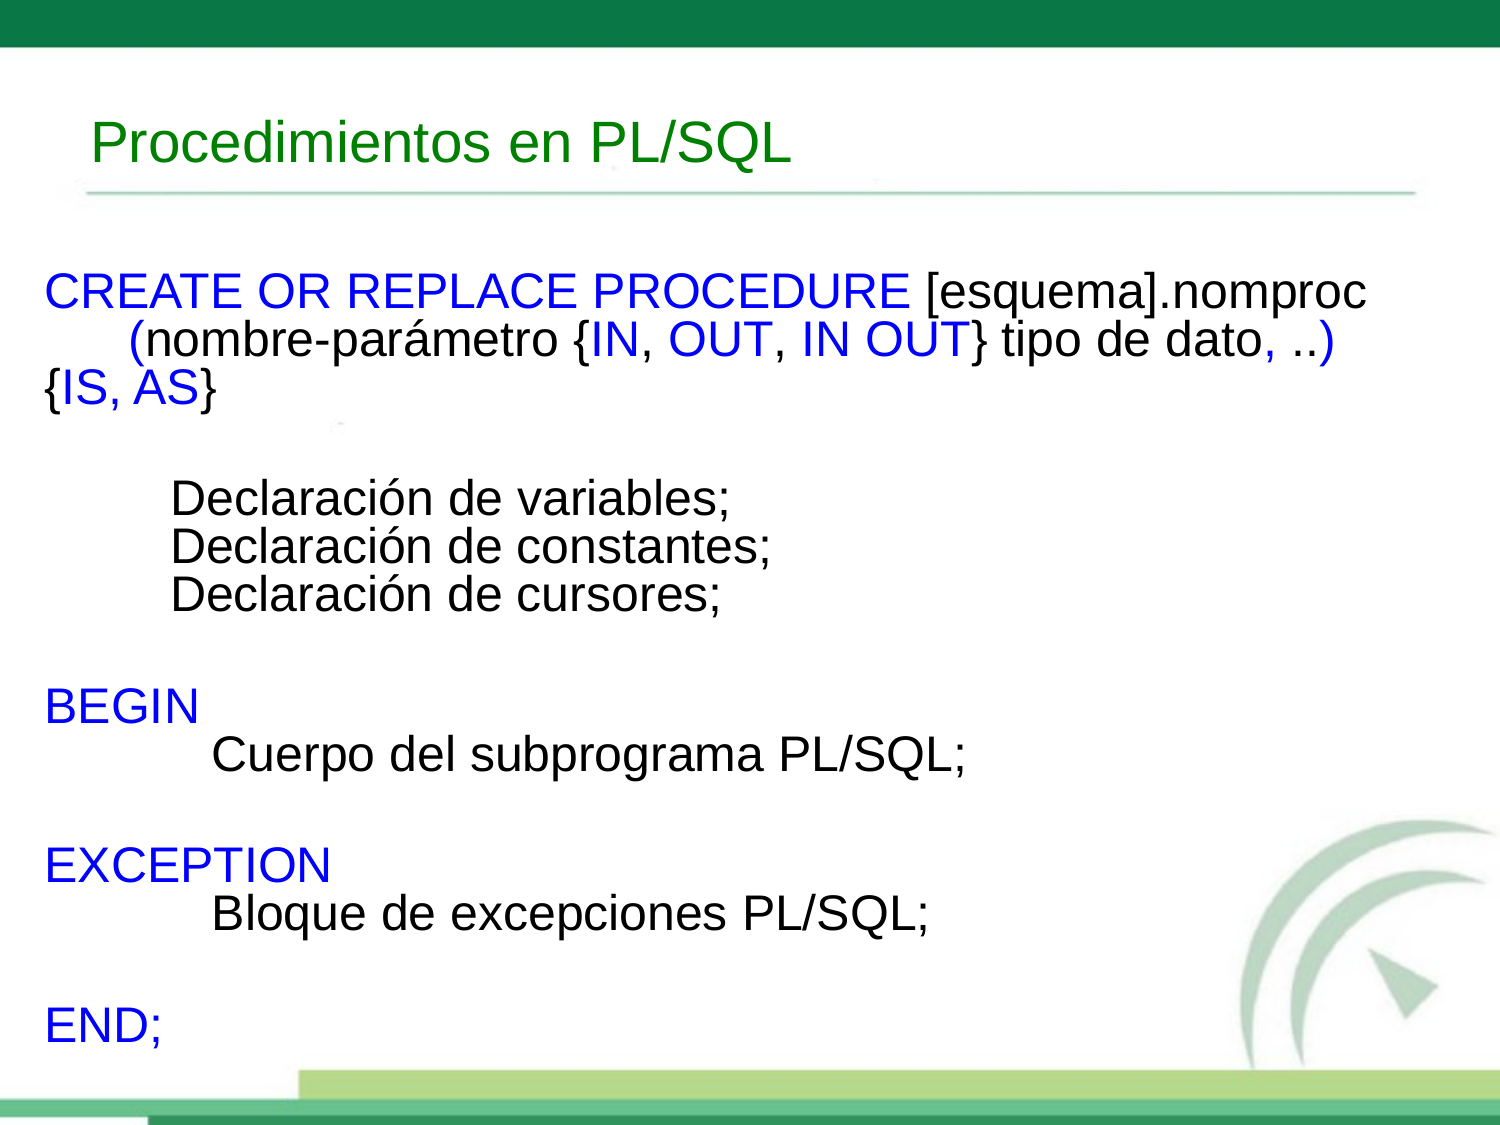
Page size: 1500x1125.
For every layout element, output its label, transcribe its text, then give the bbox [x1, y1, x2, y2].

picture [0, 0, 1500, 1125]
title Procedimientos en PL/SQL [75, 45, 1426, 233]
list CREATE OR REPLACE PROCEDURE [esquema].nomproc (nombre-parámetro {IN, OUT, IN OUT} tipo de dato, ..) {IS, AS} Declaración de variables; Declaración de constantes; Declaración de cursores; BEGIN Cuerpo del subprograma PL/SQL; EXCEPTION Bloque de excepciones PL/SQL; END; [29, 262, 1426, 1060]
